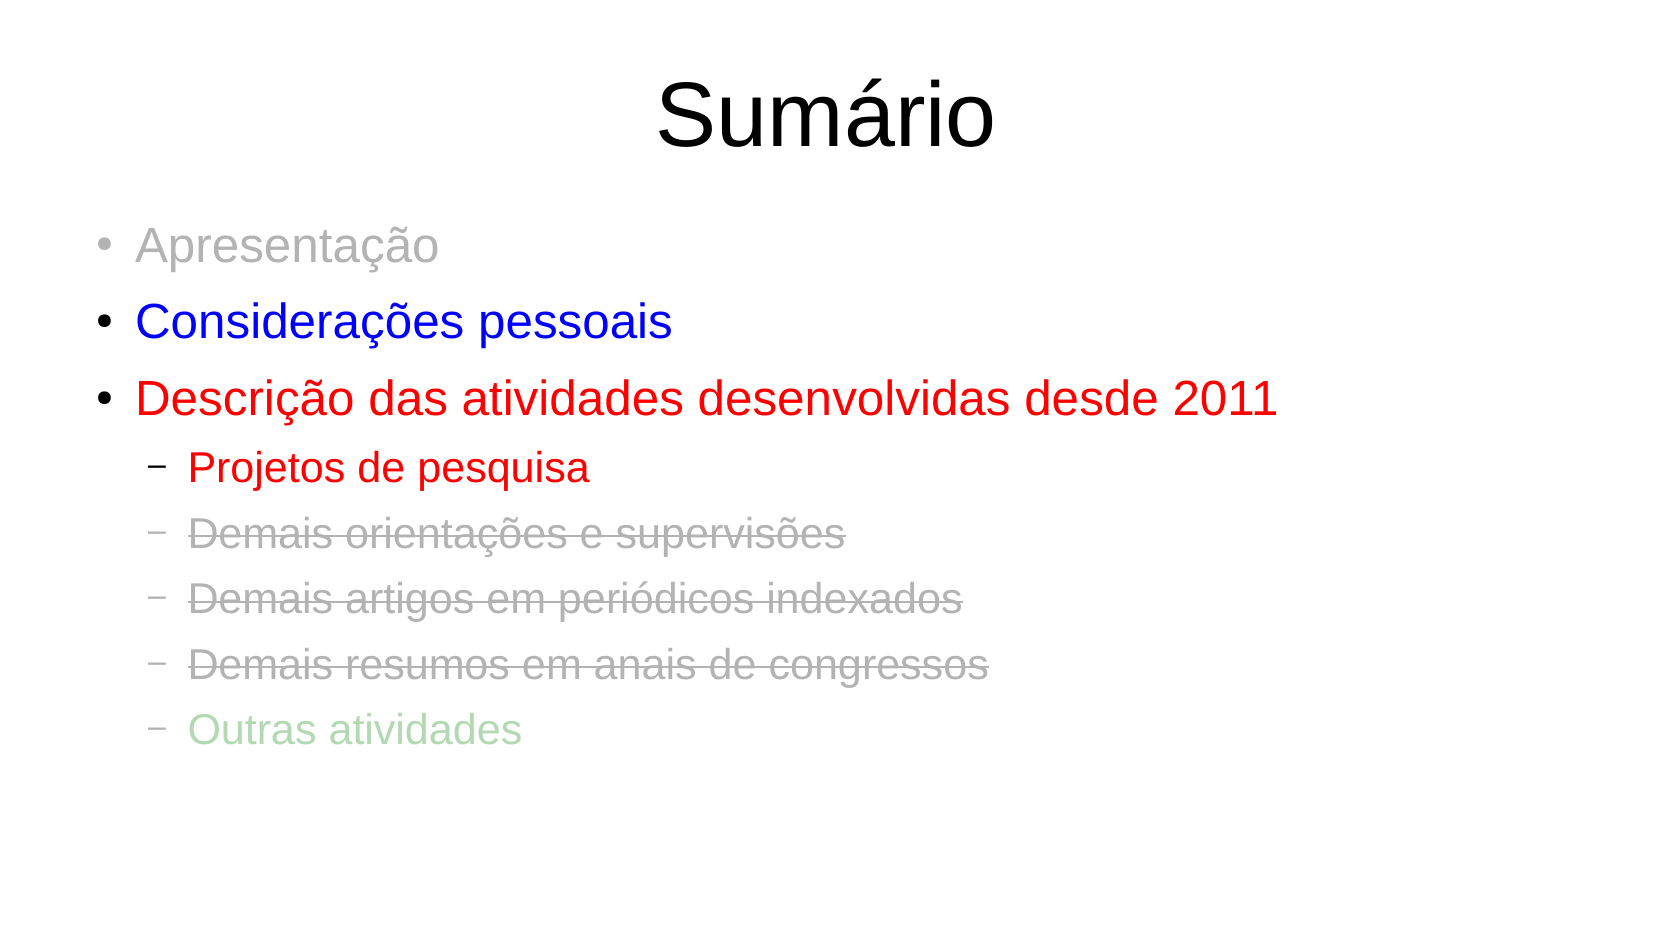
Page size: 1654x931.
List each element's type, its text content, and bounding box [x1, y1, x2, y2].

list Apresentação Considerações pessoais Descrição das atividades desenvolvidas desde 2011 Projetos de pesquisa Demais orientações e supervisões Demais artigos em periódicos indexados Demais resumos em anais de congressos Outras atividades [82, 217, 1571, 758]
text_box [35, 507, 1347, 756]
title Sumário [82, 37, 1571, 193]
text_box [35, 212, 1347, 284]
